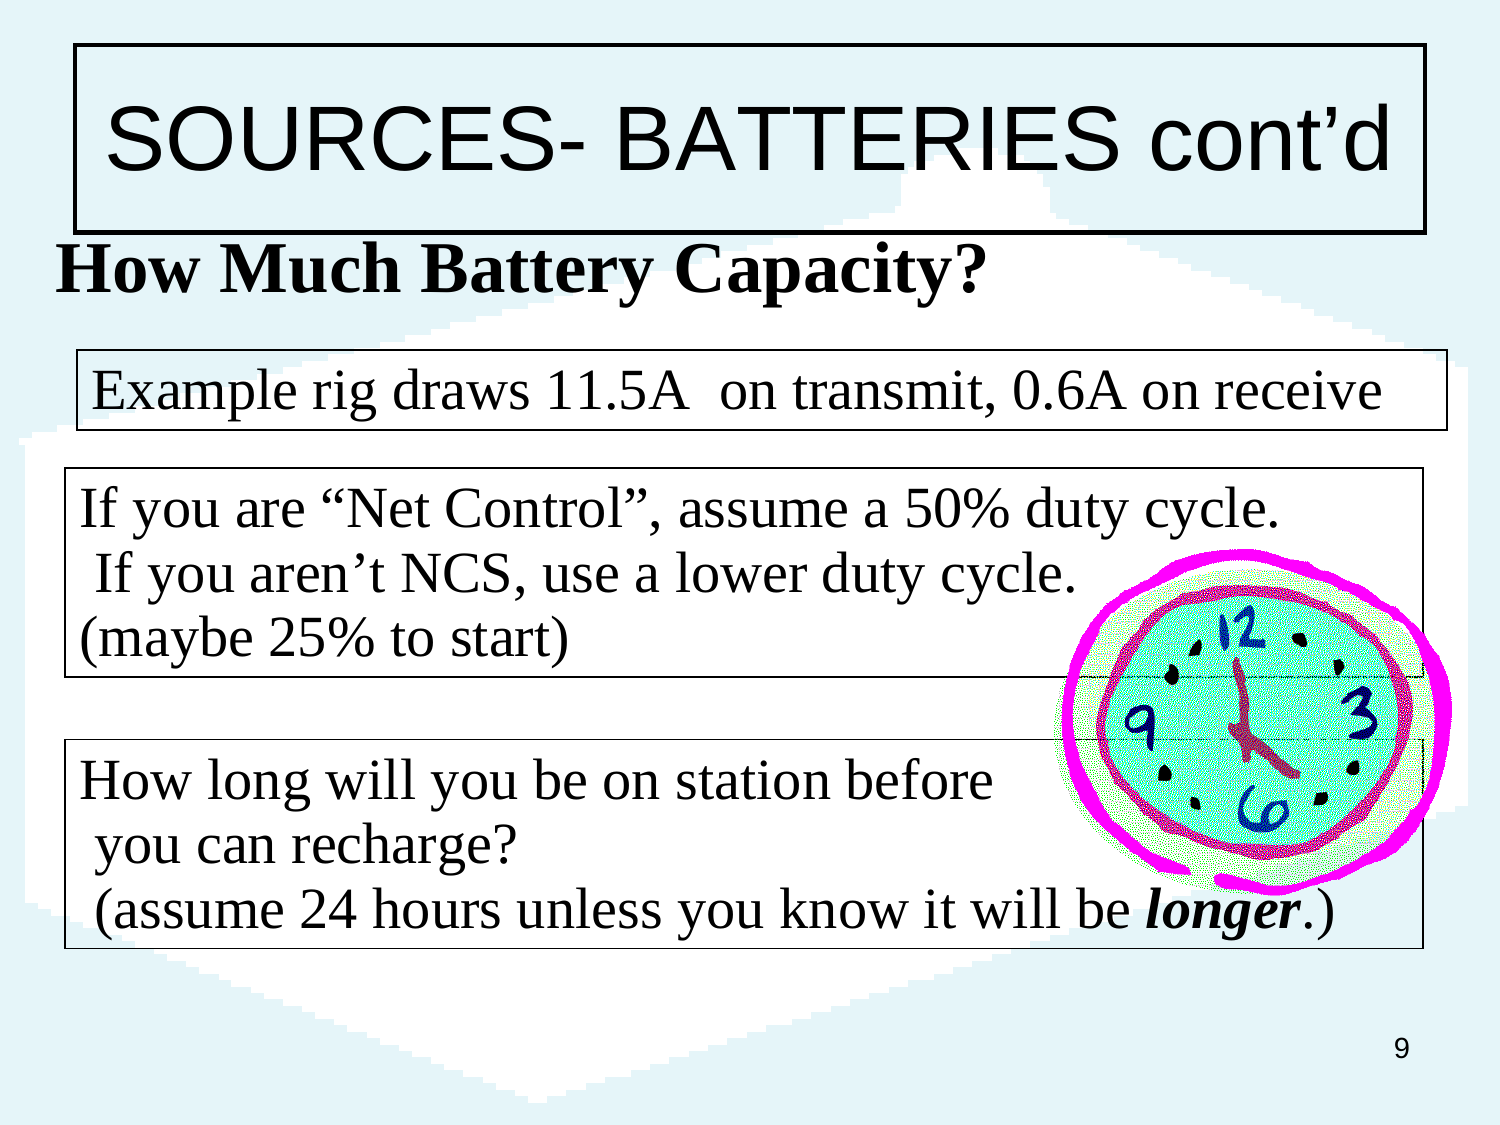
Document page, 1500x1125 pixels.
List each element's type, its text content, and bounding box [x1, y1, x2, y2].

title SOURCES- BATTERIES cont’d [75, 45, 1426, 233]
picture [0, 97, 1500, 1116]
text_box If you are “Net Control”, assume a 50% duty cycle. If you aren’t NCS, use a lower duty cycle. (maybe 25% to start) [64, 467, 1424, 678]
text_box How Much Battery Capacity? [41, 219, 1412, 317]
text_box How long will you be on station before you can recharge? (assume 24 hours unless you know it will be longer.) [64, 739, 1424, 949]
text_box Example rig draws 11.5A on transmit, 0.6A on receive [76, 350, 1447, 431]
